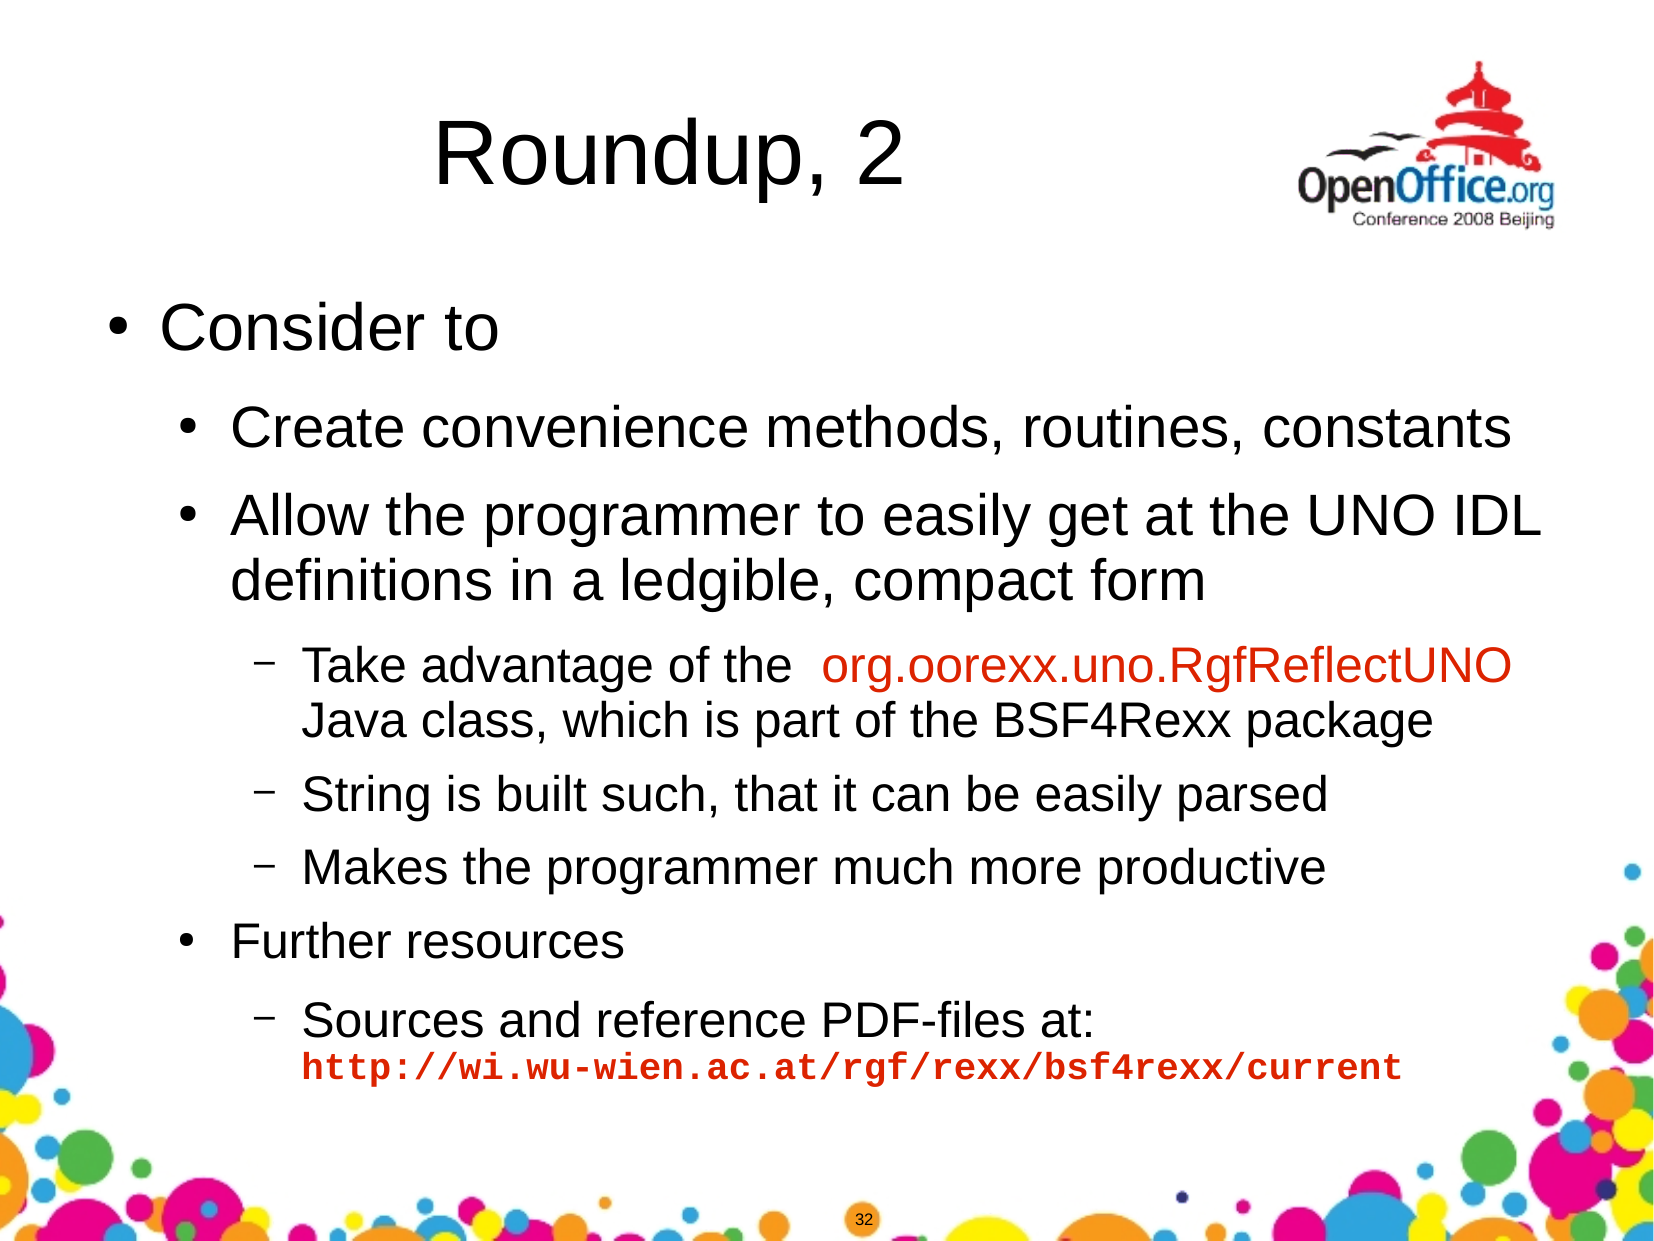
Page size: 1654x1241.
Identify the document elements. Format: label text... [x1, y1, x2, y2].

list Consider to Create convenience methods, routines, constants Allow the programmer to easily get at the UNO IDL definitions in a ledgible, compact form Take advantage of the org.oorexx.uno.RgfReflectUNO Java class, which is part of the BSF4Rexx package String is built such, that it can be easily parsed Makes the programmer much more productive Further resources Sources and reference PDF-files at: http://wi.wu-wien.ac.at/rgf/rexx/bsf4rexx/current [88, 290, 1577, 1094]
title Roundup, 2 [82, 56, 1258, 250]
picture [0, 810, 1654, 1241]
picture [1285, 51, 1569, 250]
